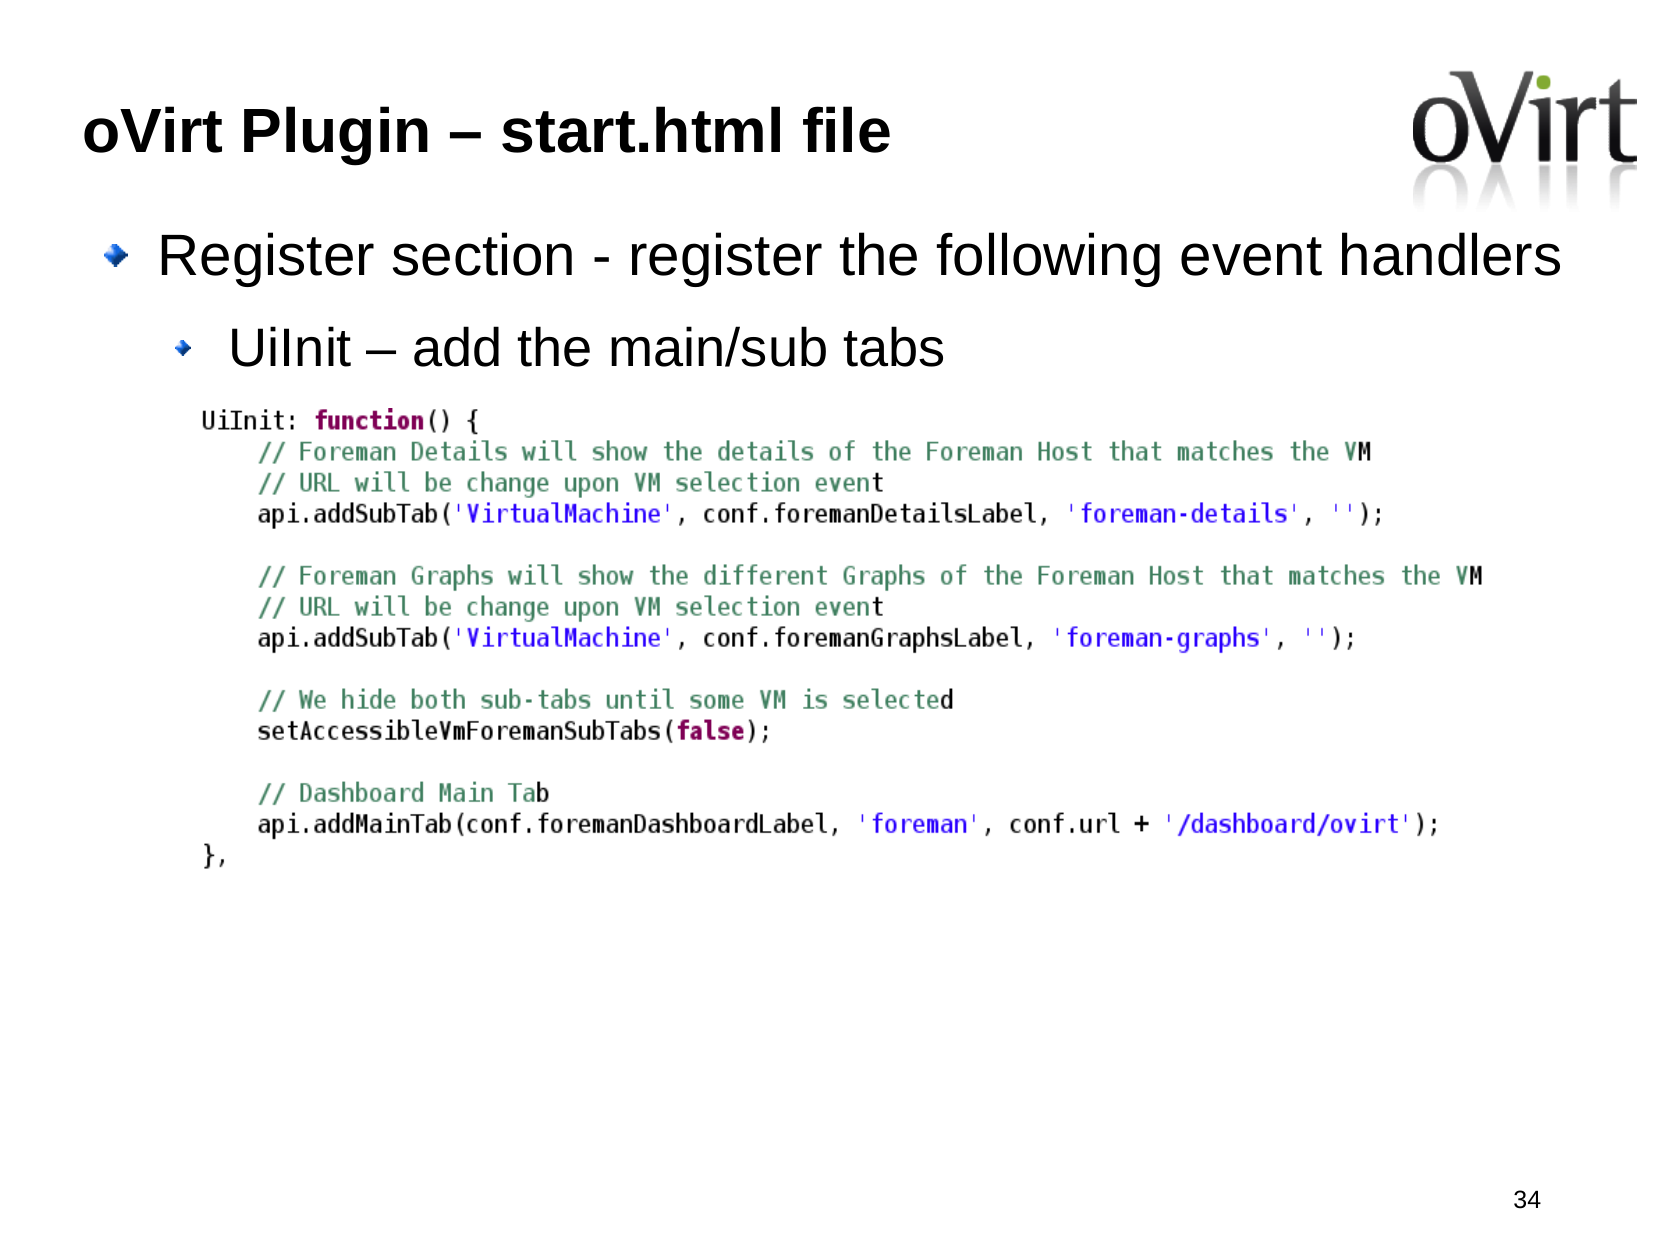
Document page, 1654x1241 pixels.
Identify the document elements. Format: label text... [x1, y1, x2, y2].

picture [199, 408, 1490, 875]
title oVirt Plugin – start.html file [82, 37, 1303, 226]
list Register section - register the following event handlers UiInit – add the main/sub tabs [86, 222, 1576, 1017]
picture [1413, 63, 1637, 212]
